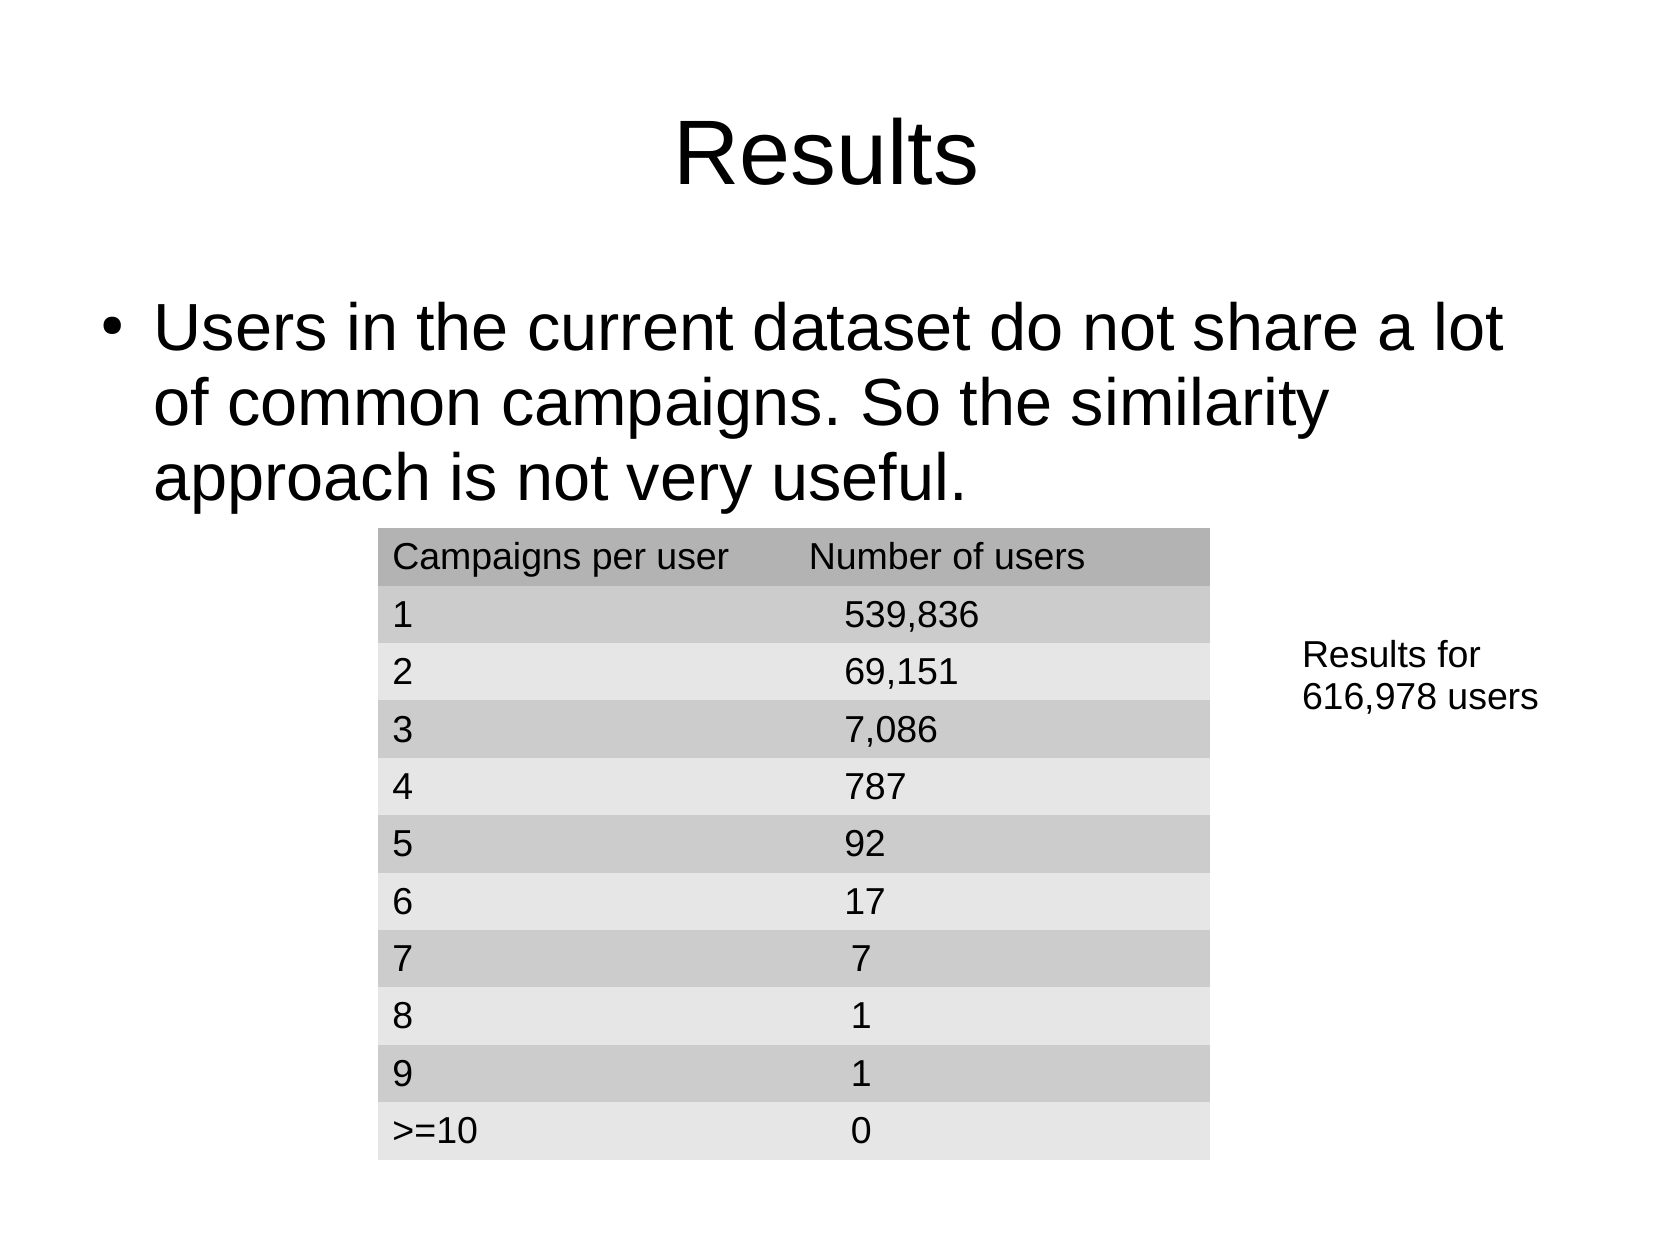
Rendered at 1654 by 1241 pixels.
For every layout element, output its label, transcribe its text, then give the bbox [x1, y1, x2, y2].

table_cell >=10 [378, 1102, 794, 1160]
text_box Results for 616,978 users [1287, 625, 1607, 863]
table_cell 4 [378, 758, 794, 815]
table_cell 7 [794, 930, 1210, 987]
table_cell 0 [794, 1102, 1210, 1160]
table_cell 1 [378, 586, 794, 643]
table_cell 69,151 [794, 643, 1210, 700]
table_cell 539,836 [794, 586, 1210, 643]
table_cell 5 [378, 815, 794, 873]
table_cell 3 [378, 700, 794, 758]
table_cell 17 [794, 873, 1210, 930]
table_cell 6 [378, 873, 794, 930]
table_cell 7,086 [794, 700, 1210, 758]
table_cell 787 [794, 758, 1210, 815]
table_cell 7 [378, 930, 794, 987]
table_cell 92 [794, 815, 1210, 873]
title Results [82, 49, 1571, 257]
table_cell 2 [378, 643, 794, 700]
table_cell 9 [378, 1045, 794, 1102]
table_header Number of users [794, 528, 1210, 586]
table_cell 1 [794, 987, 1210, 1045]
list Users in the current dataset do not share a lot of common campaigns. So the similarity approach is not very useful. [82, 290, 1571, 1010]
table_header Campaigns per user [378, 528, 794, 586]
table_cell 1 [794, 1045, 1210, 1102]
table_cell 8 [378, 987, 794, 1045]
